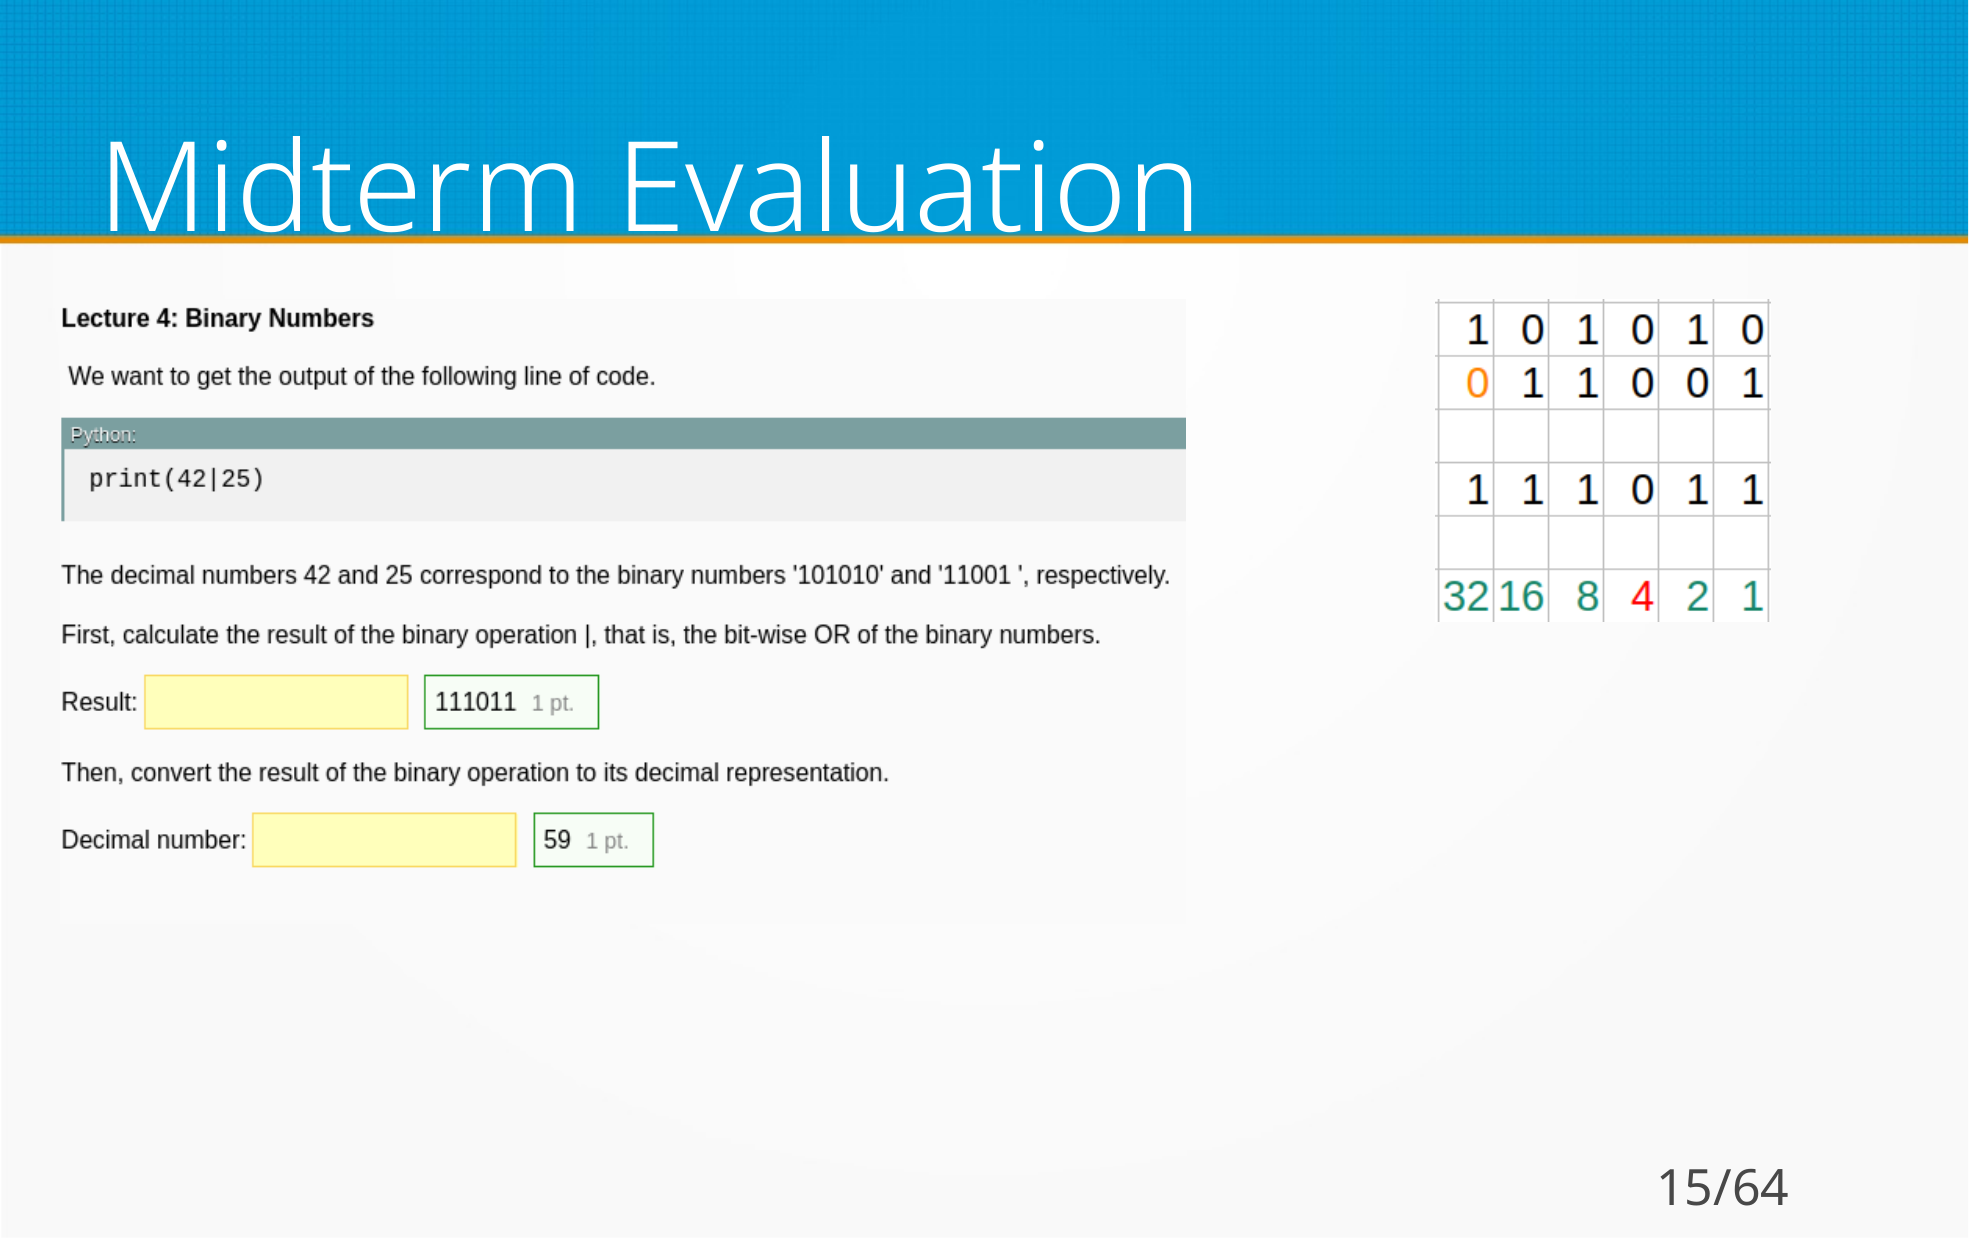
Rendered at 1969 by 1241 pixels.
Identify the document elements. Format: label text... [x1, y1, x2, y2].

picture [0, 233, 1969, 1241]
title Midterm Evaluation [98, 49, 1870, 257]
